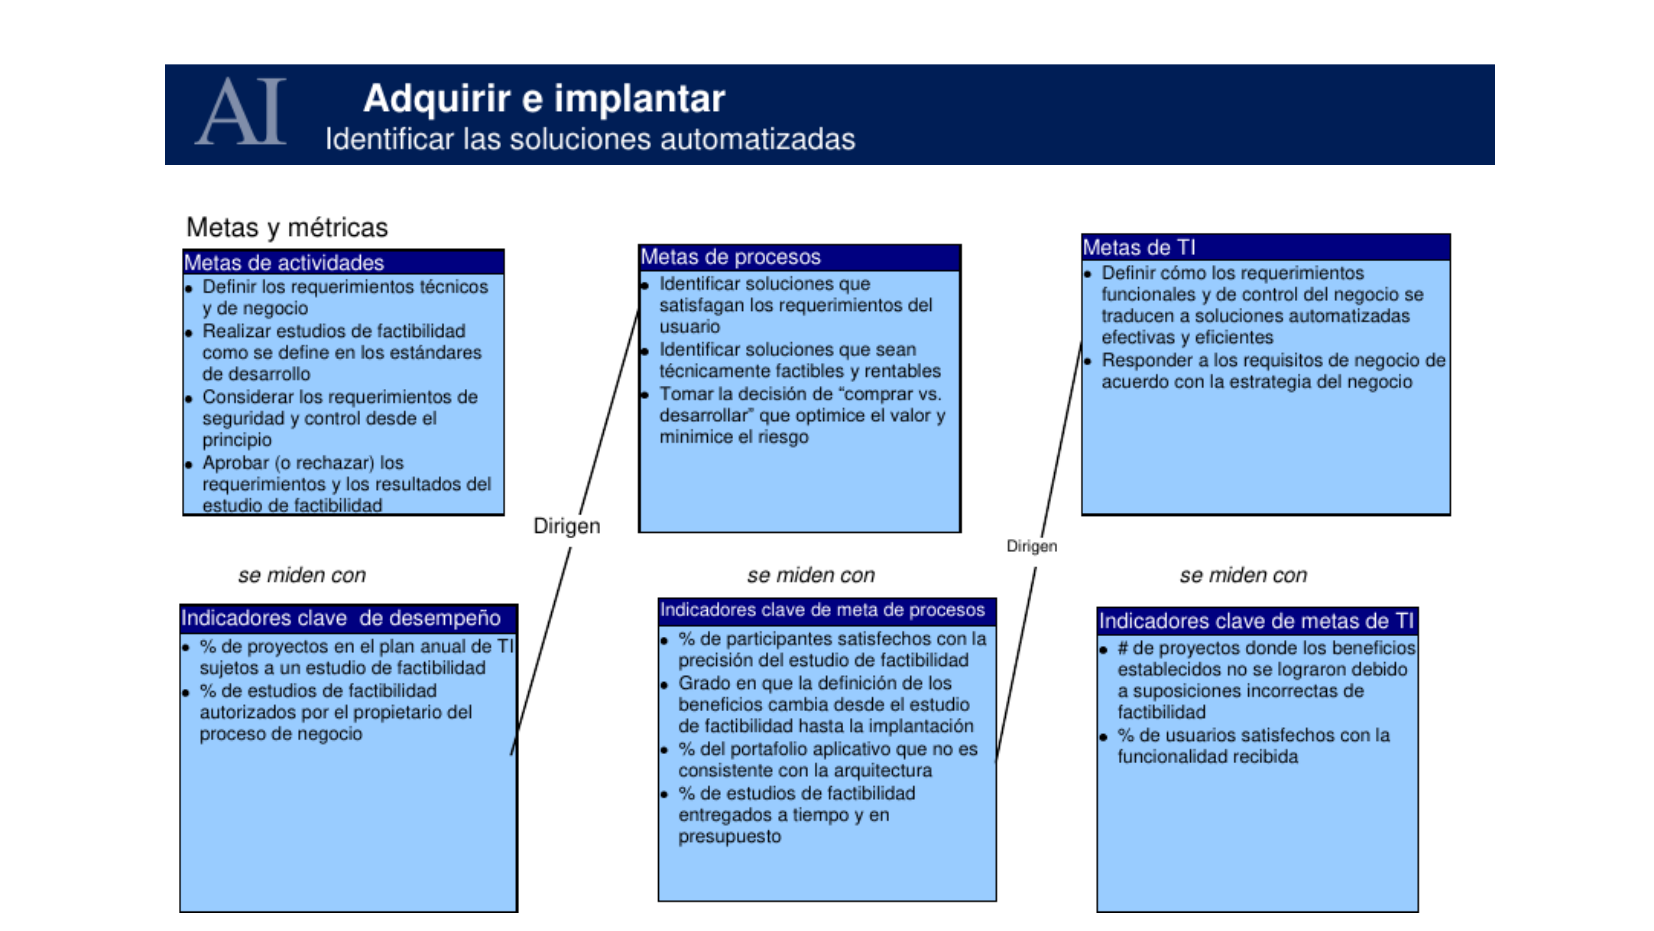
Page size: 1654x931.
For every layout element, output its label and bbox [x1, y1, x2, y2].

picture [178, 209, 1456, 913]
picture [165, 63, 1495, 166]
